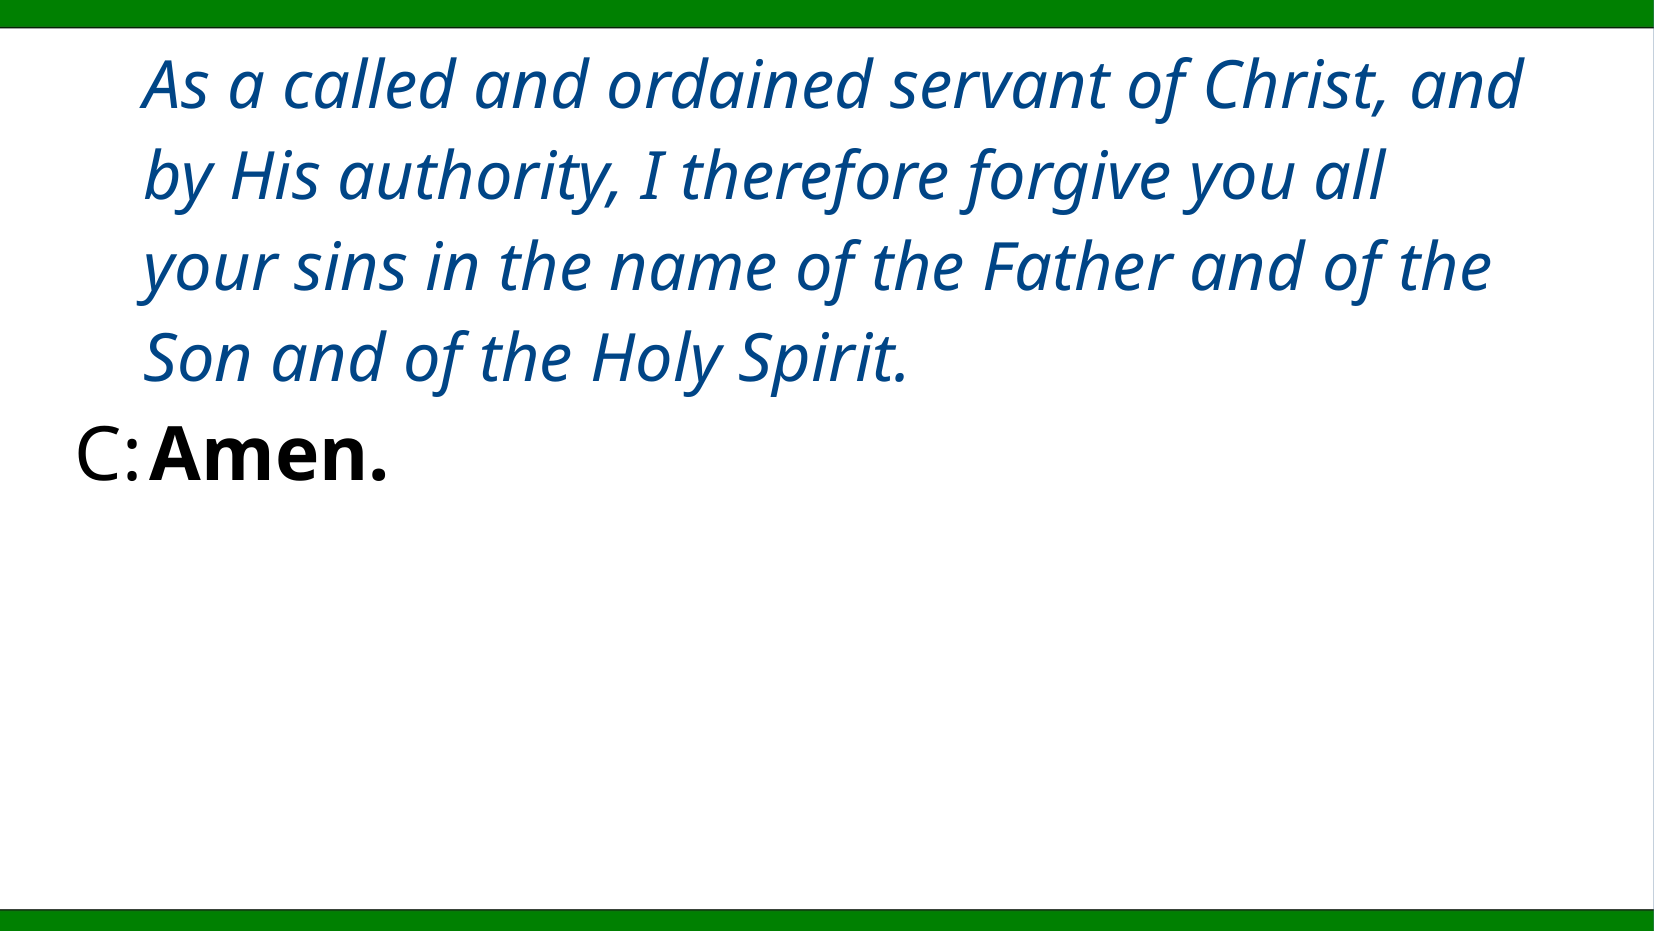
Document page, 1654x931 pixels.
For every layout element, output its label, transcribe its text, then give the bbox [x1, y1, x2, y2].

text_box As a called and ordained servant of Christ, and by His authority, I therefore forgive you all your sins in the name of the Father and of the Son and of the Holy Spirit. C: Amen. [60, 30, 1576, 500]
picture [0, 0, 1654, 931]
